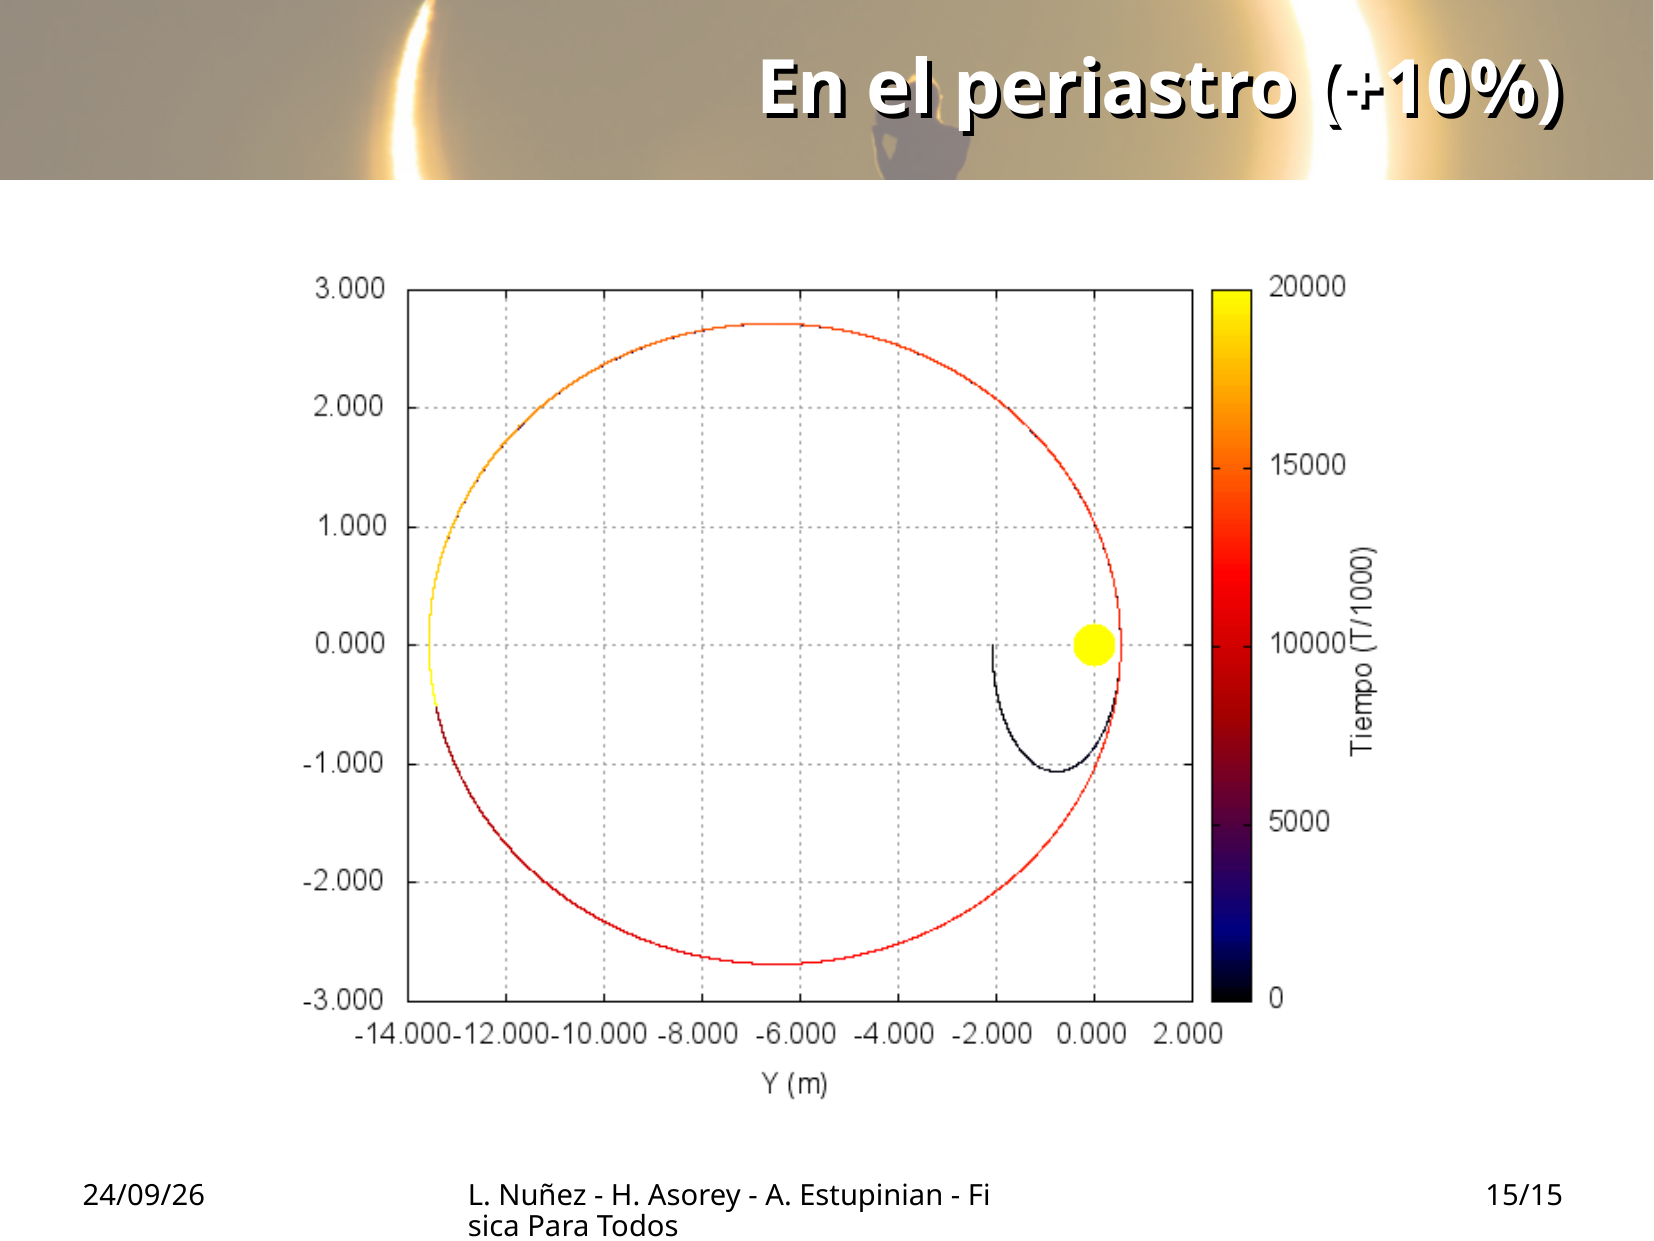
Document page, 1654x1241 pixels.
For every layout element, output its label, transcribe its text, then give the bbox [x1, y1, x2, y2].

picture [0, 0, 1654, 180]
picture [256, 254, 1397, 1111]
title En el periastro (+10%) [75, 19, 1564, 151]
